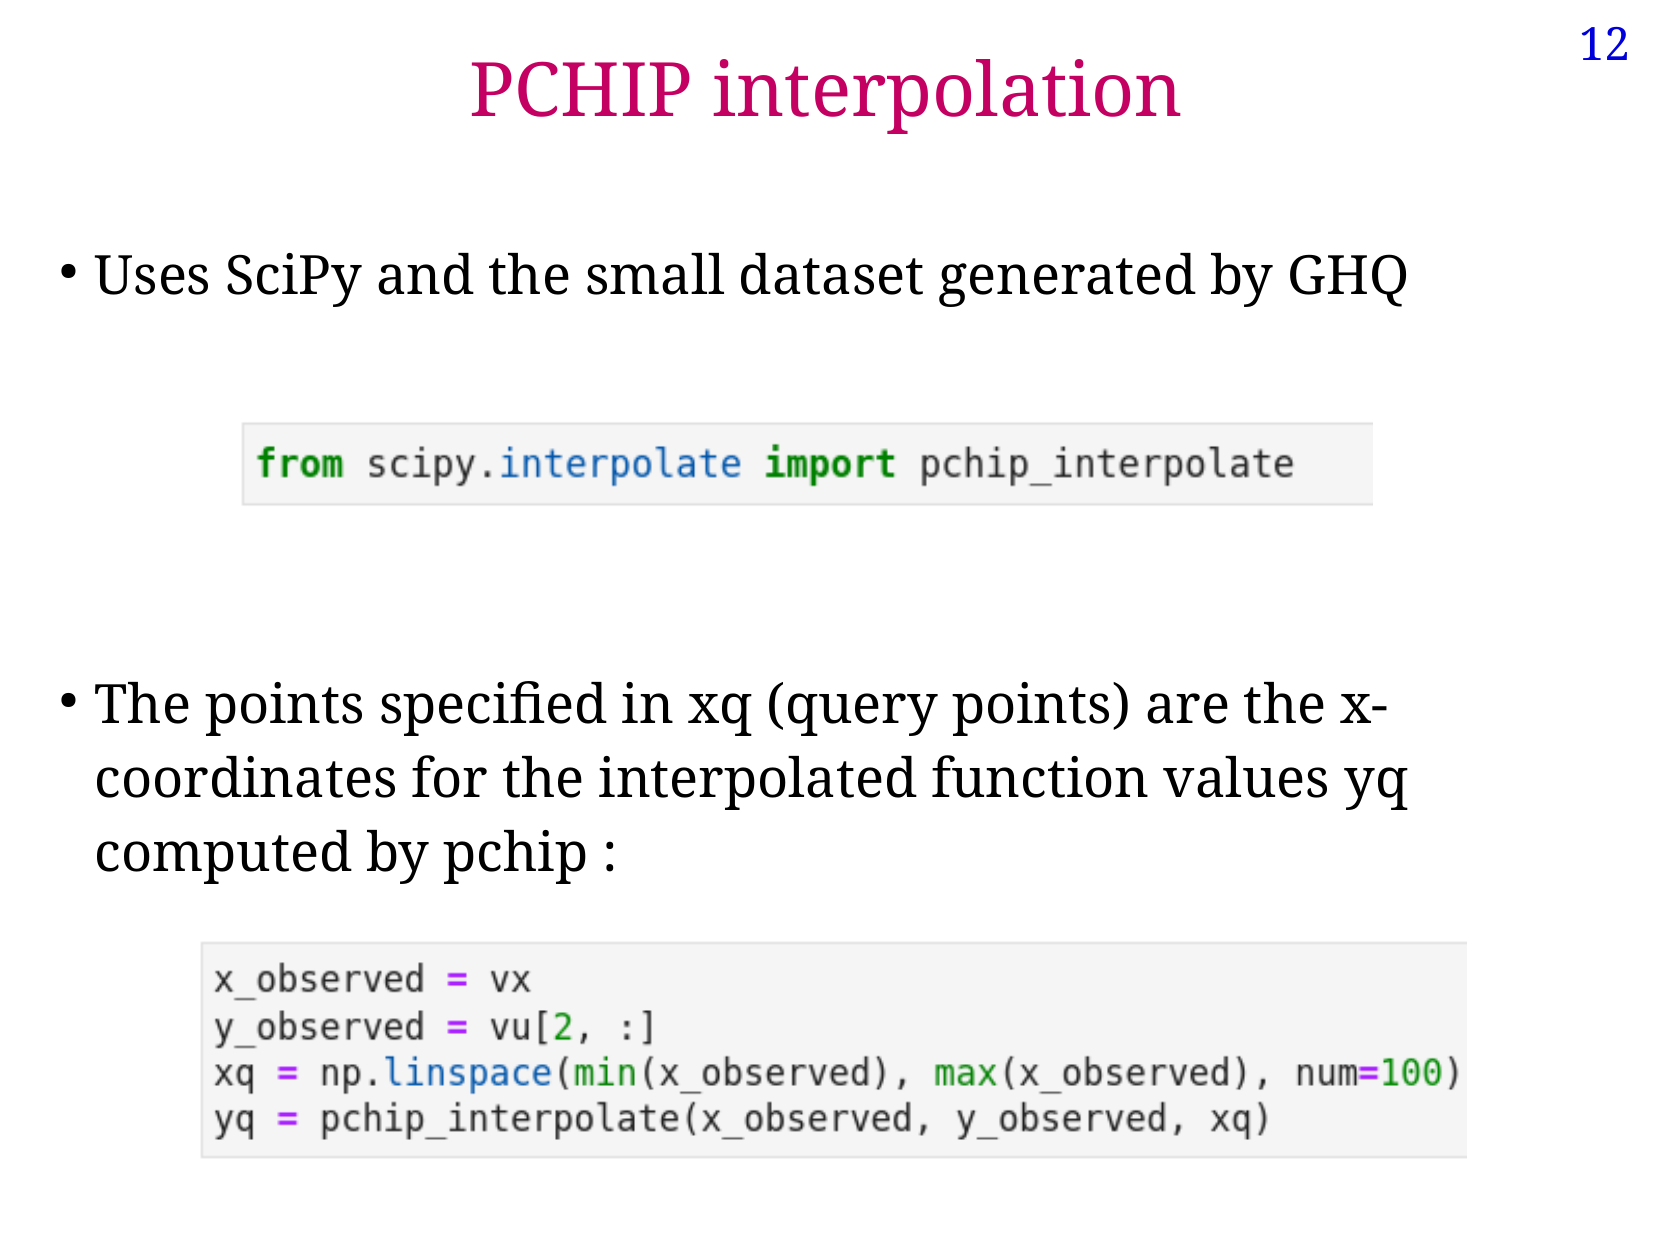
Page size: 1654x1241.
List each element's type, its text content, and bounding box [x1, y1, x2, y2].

list Uses SciPy and the small dataset generated by GHQ The points specified in xq (query points) are the x-coordinates for the interpolated function values yq computed by pchip : [59, 236, 1595, 1211]
title PCHIP interpolation [59, 29, 1595, 148]
picture [236, 410, 1373, 517]
picture [191, 930, 1467, 1167]
